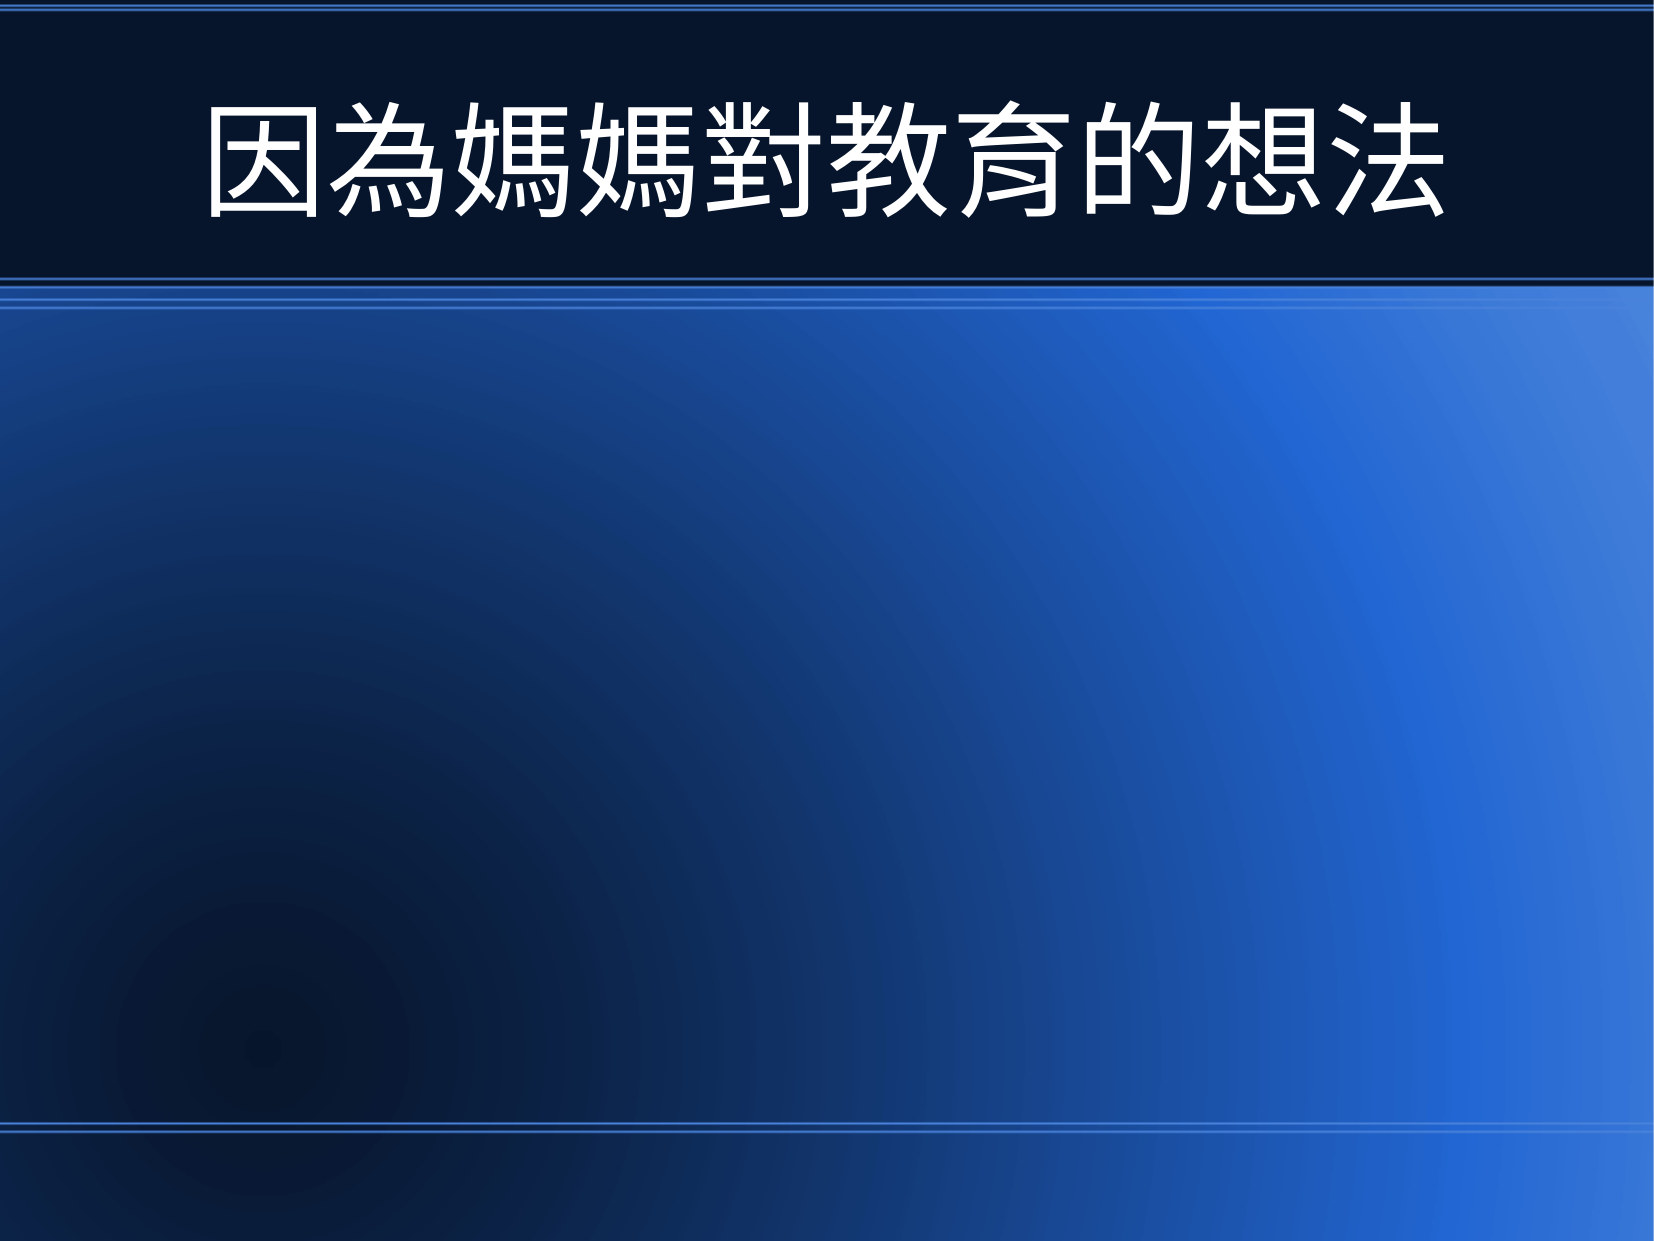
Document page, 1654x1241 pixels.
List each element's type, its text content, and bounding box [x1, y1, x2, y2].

picture [0, 0, 1654, 1241]
title 因為媽媽對教育的想法 [82, 49, 1571, 257]
